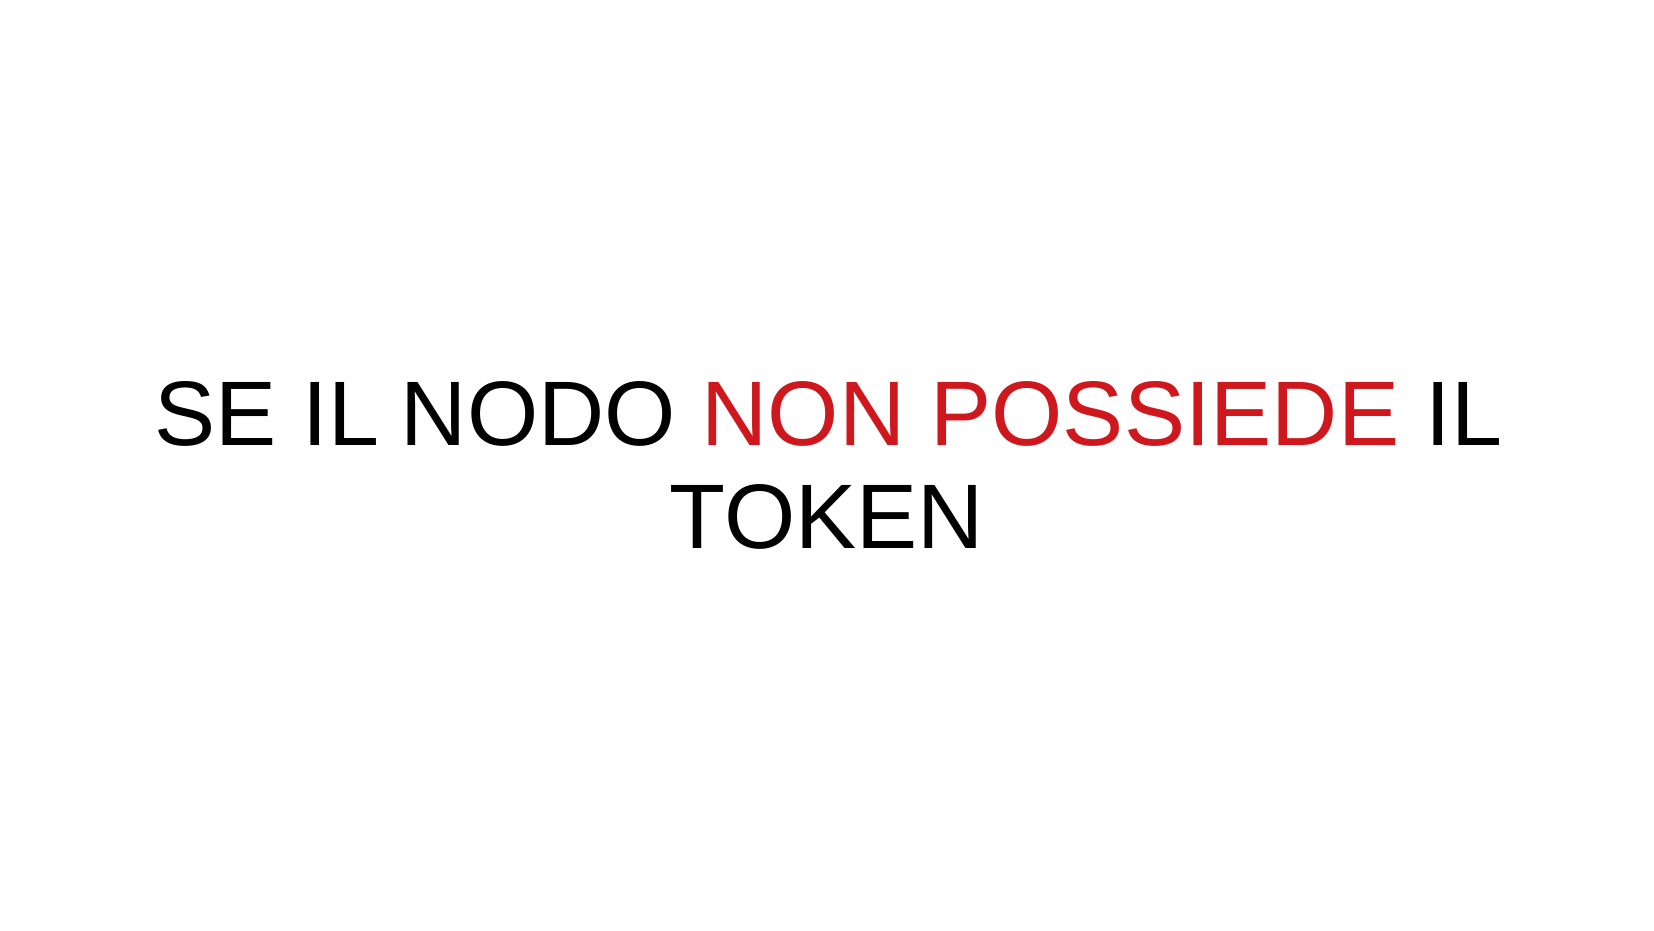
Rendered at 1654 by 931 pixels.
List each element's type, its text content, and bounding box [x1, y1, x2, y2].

title SE IL NODO NON POSSIEDE IL TOKEN [82, 362, 1571, 568]
